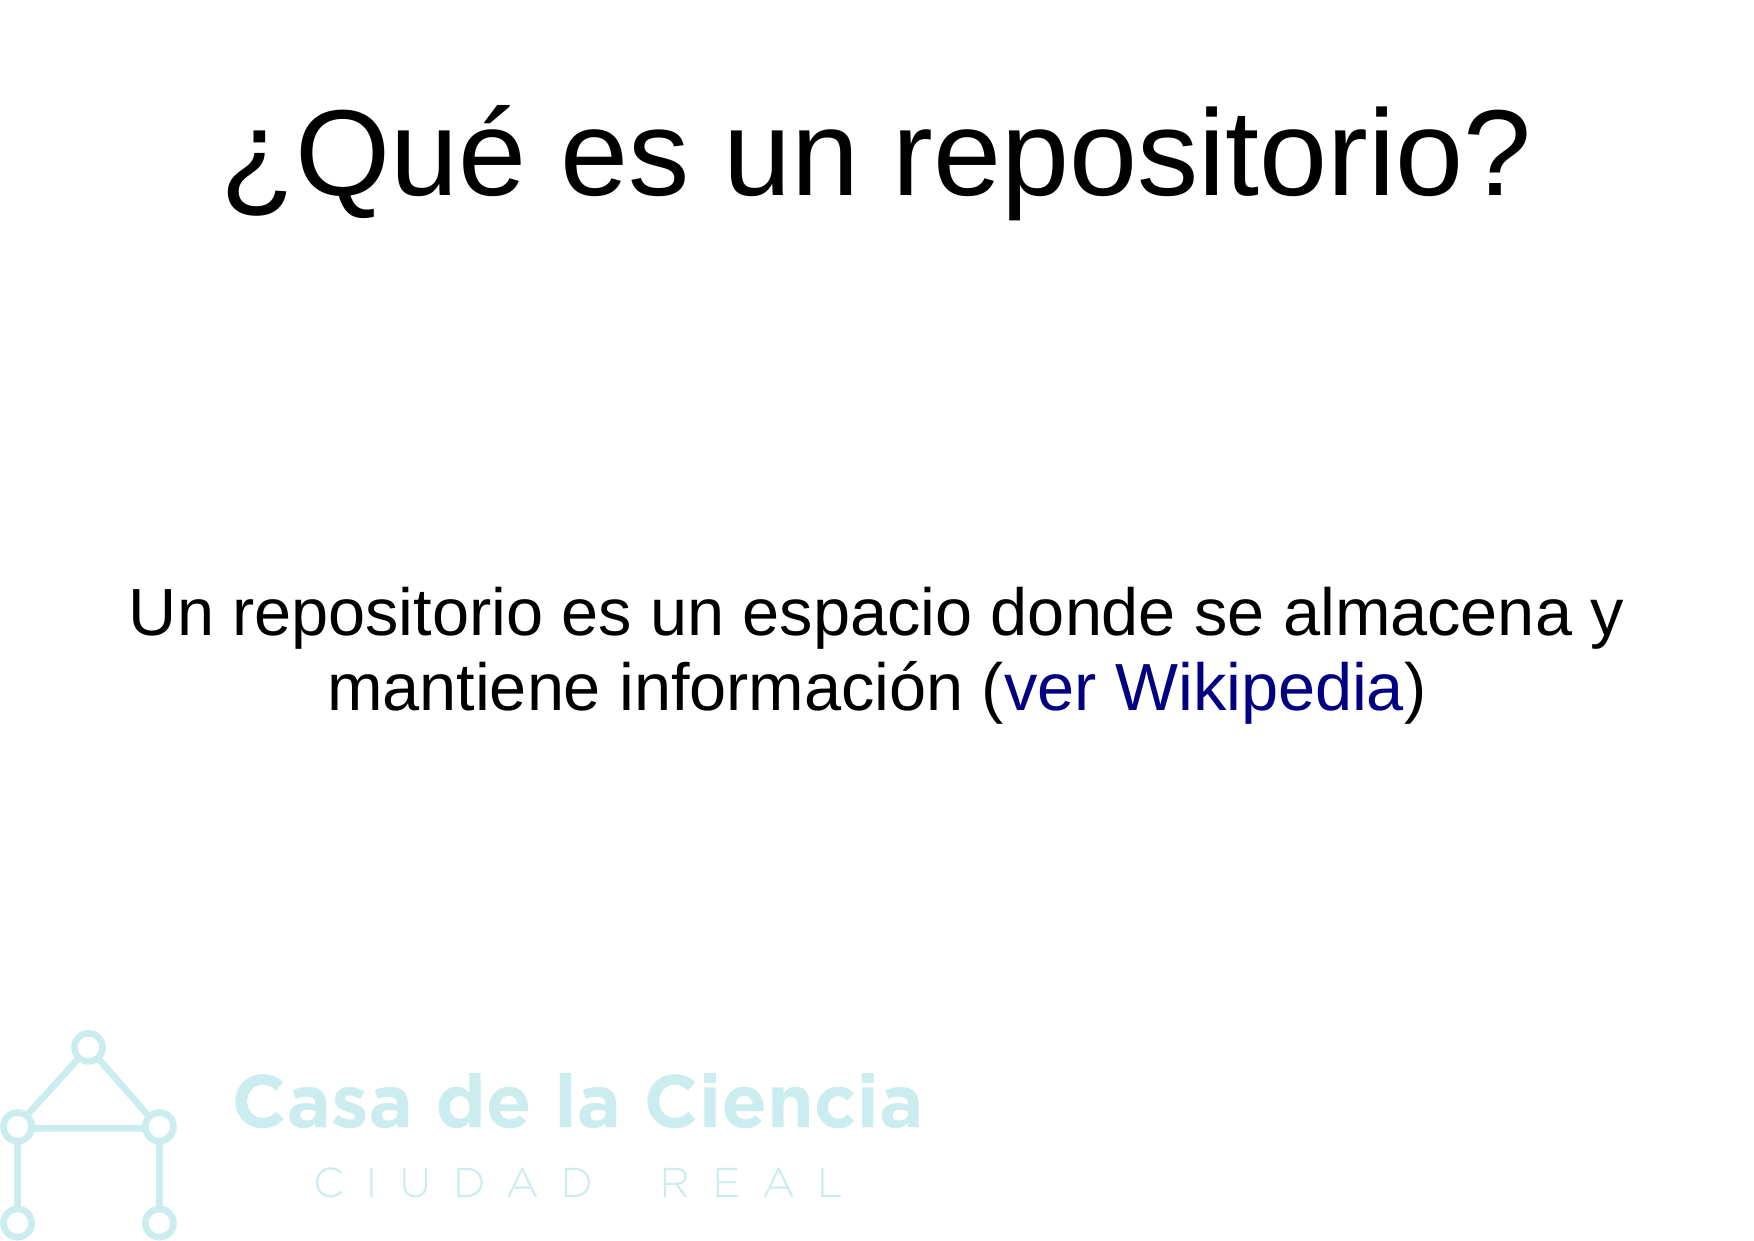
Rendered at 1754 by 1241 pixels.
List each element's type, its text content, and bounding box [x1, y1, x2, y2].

subtitle Un repositorio es un espacio donde se almacena y mantiene información (ver Wikipedia) [87, 290, 1667, 1010]
title ¿Qué es un repositorio? [87, 49, 1667, 257]
